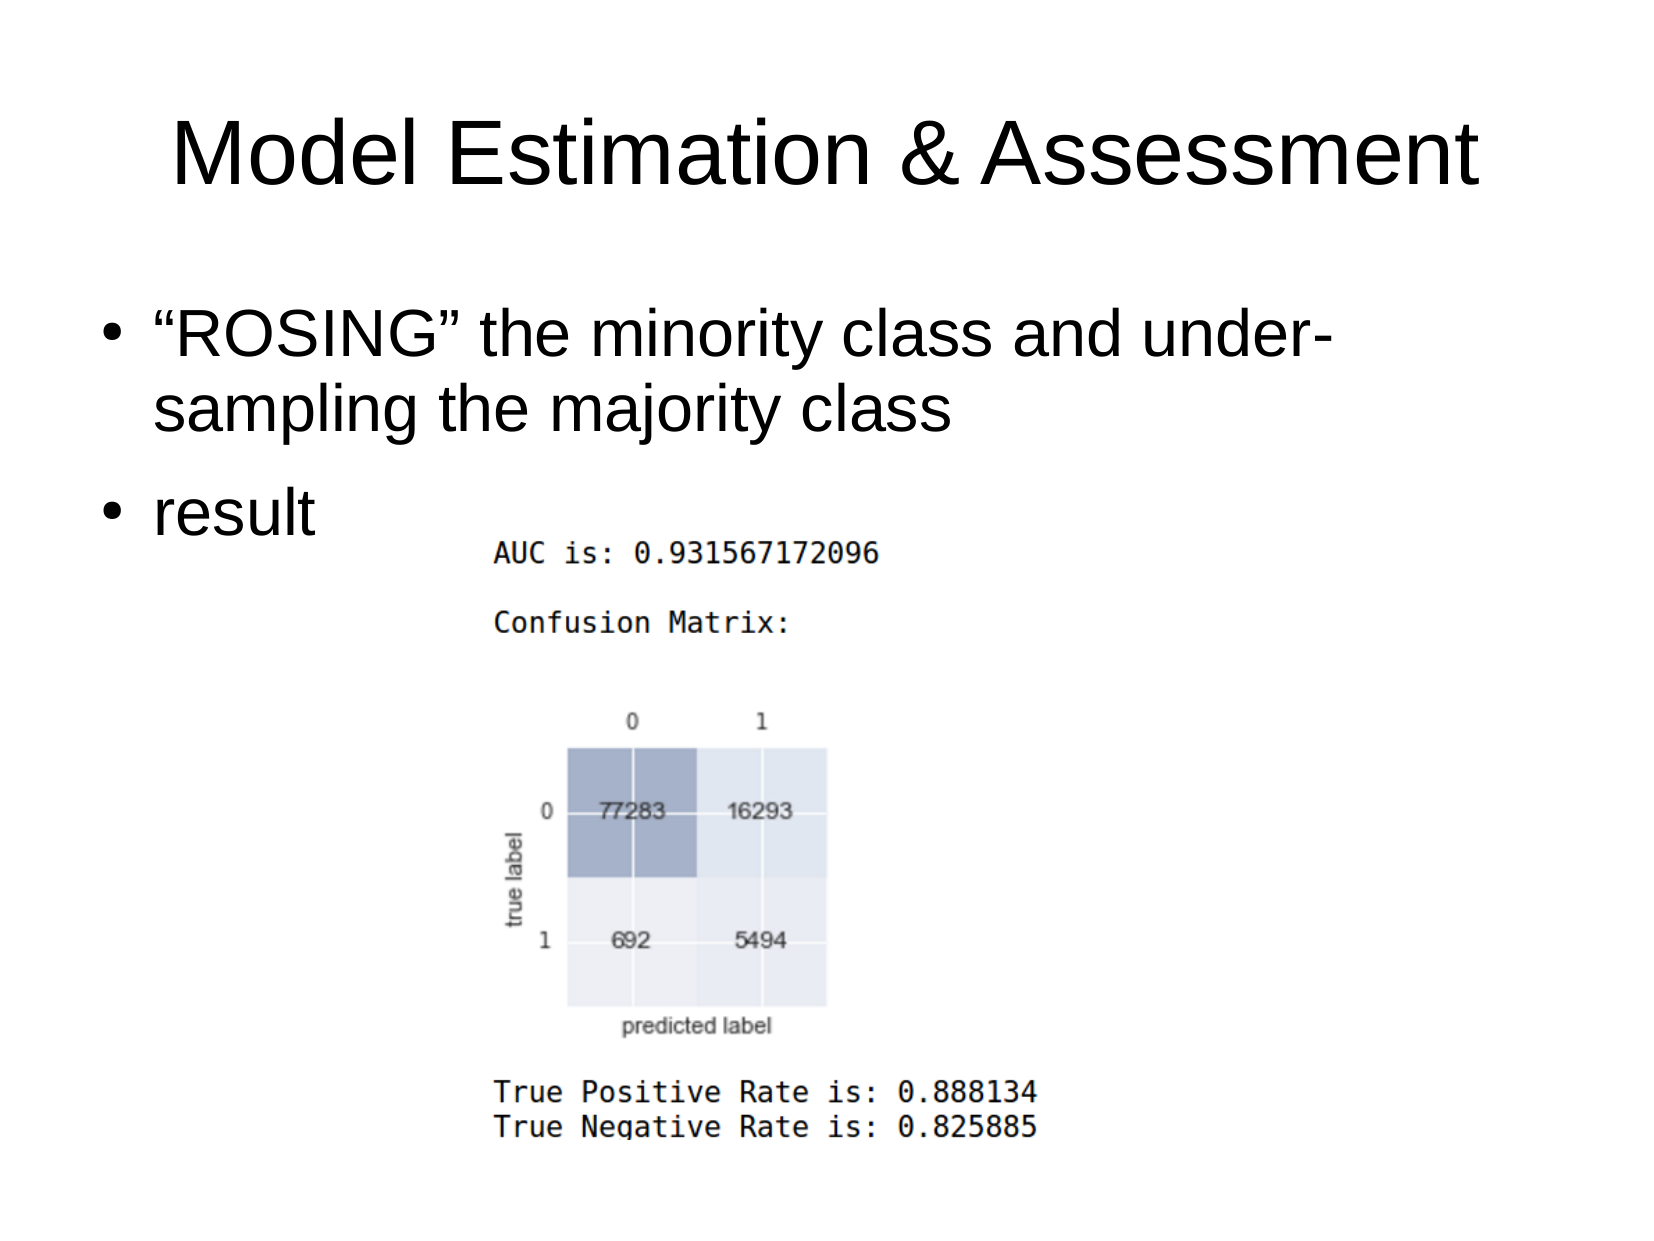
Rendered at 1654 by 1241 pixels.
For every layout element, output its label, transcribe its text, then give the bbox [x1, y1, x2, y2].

list “ROSING” the minority class and under-sampling the majority class result [82, 296, 1571, 1016]
picture [483, 533, 1057, 1141]
title Model Estimation & Assessment [82, 49, 1571, 257]
